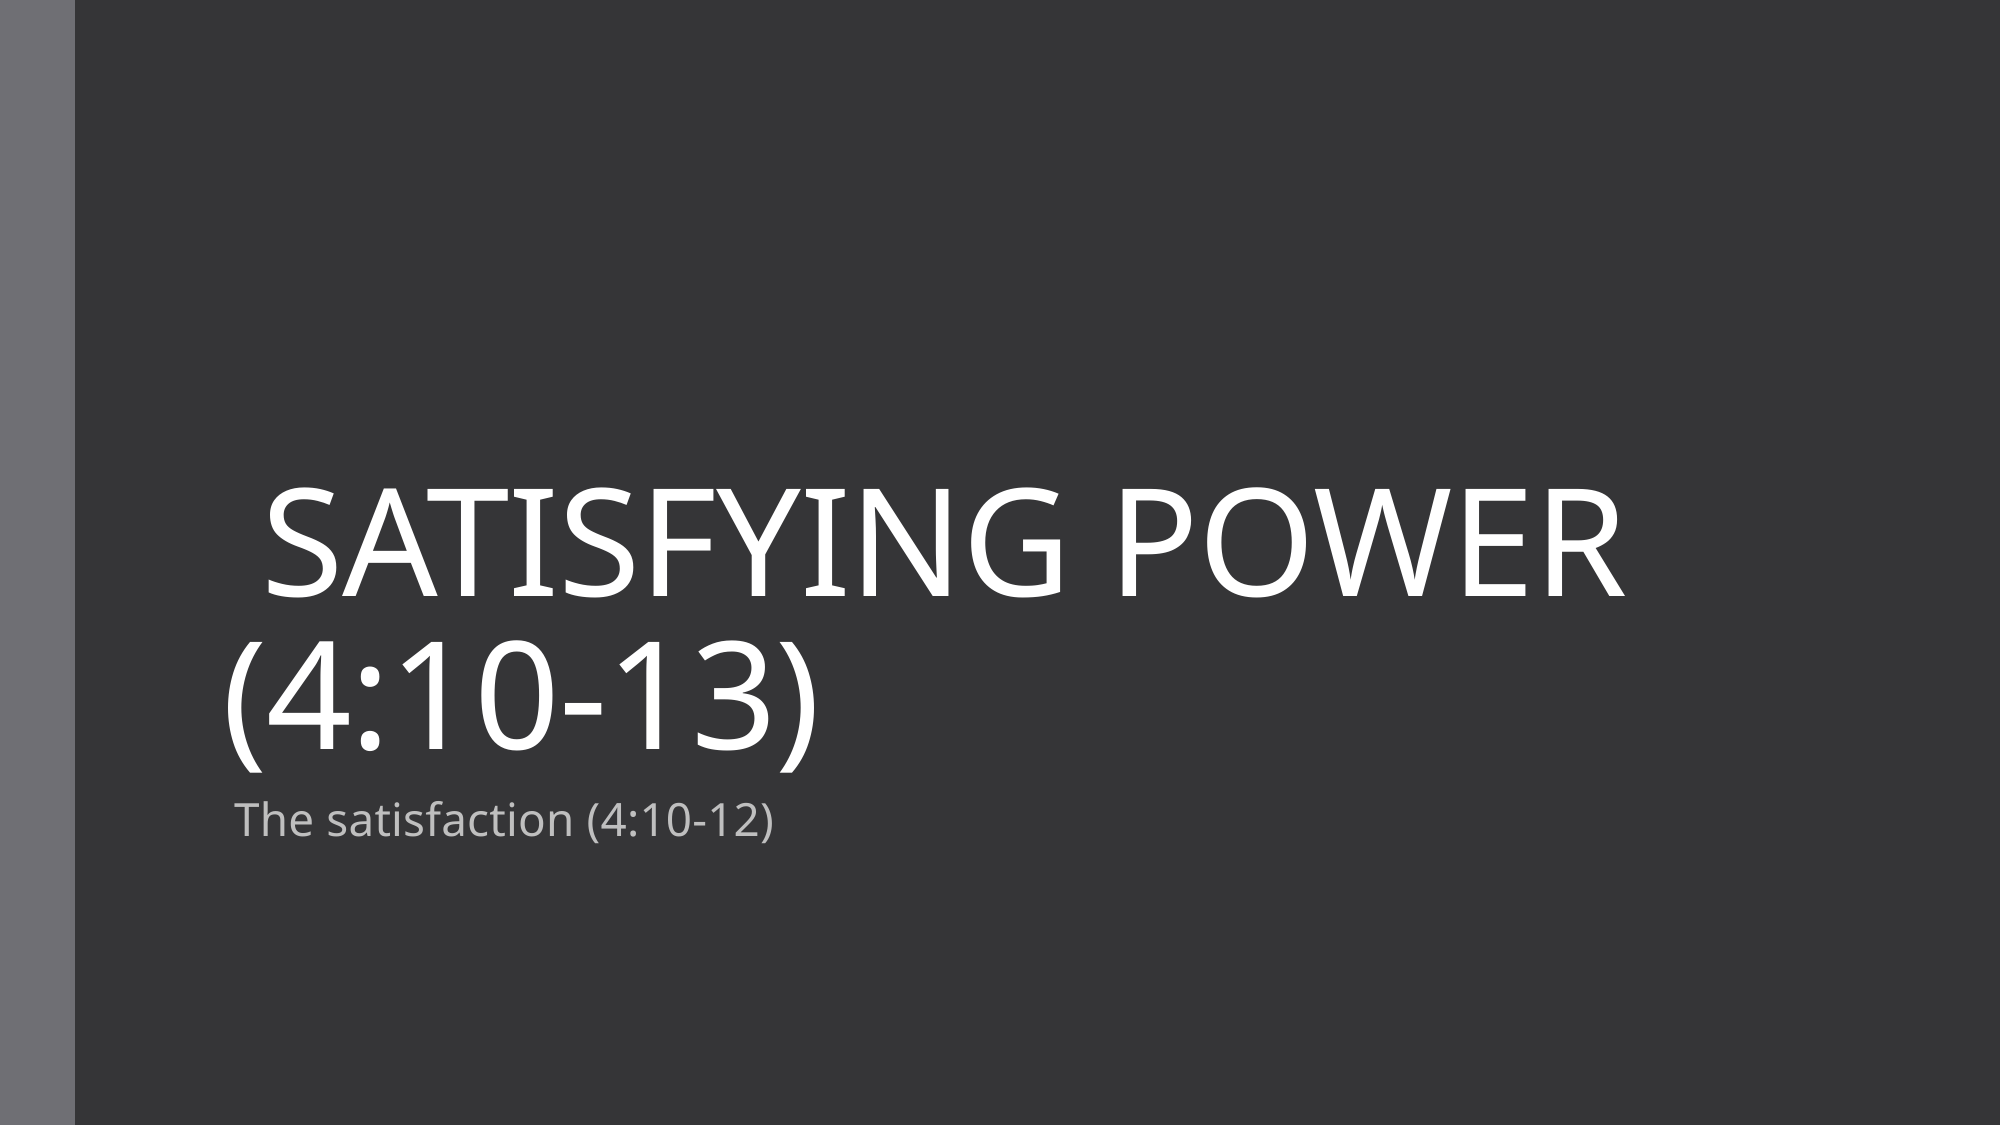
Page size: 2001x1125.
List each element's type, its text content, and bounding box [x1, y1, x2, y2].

subtitle The satisfaction (4:10-12) [206, 787, 1752, 1066]
title SATISFYING POWER (4:10-13) [206, 124, 1752, 787]
